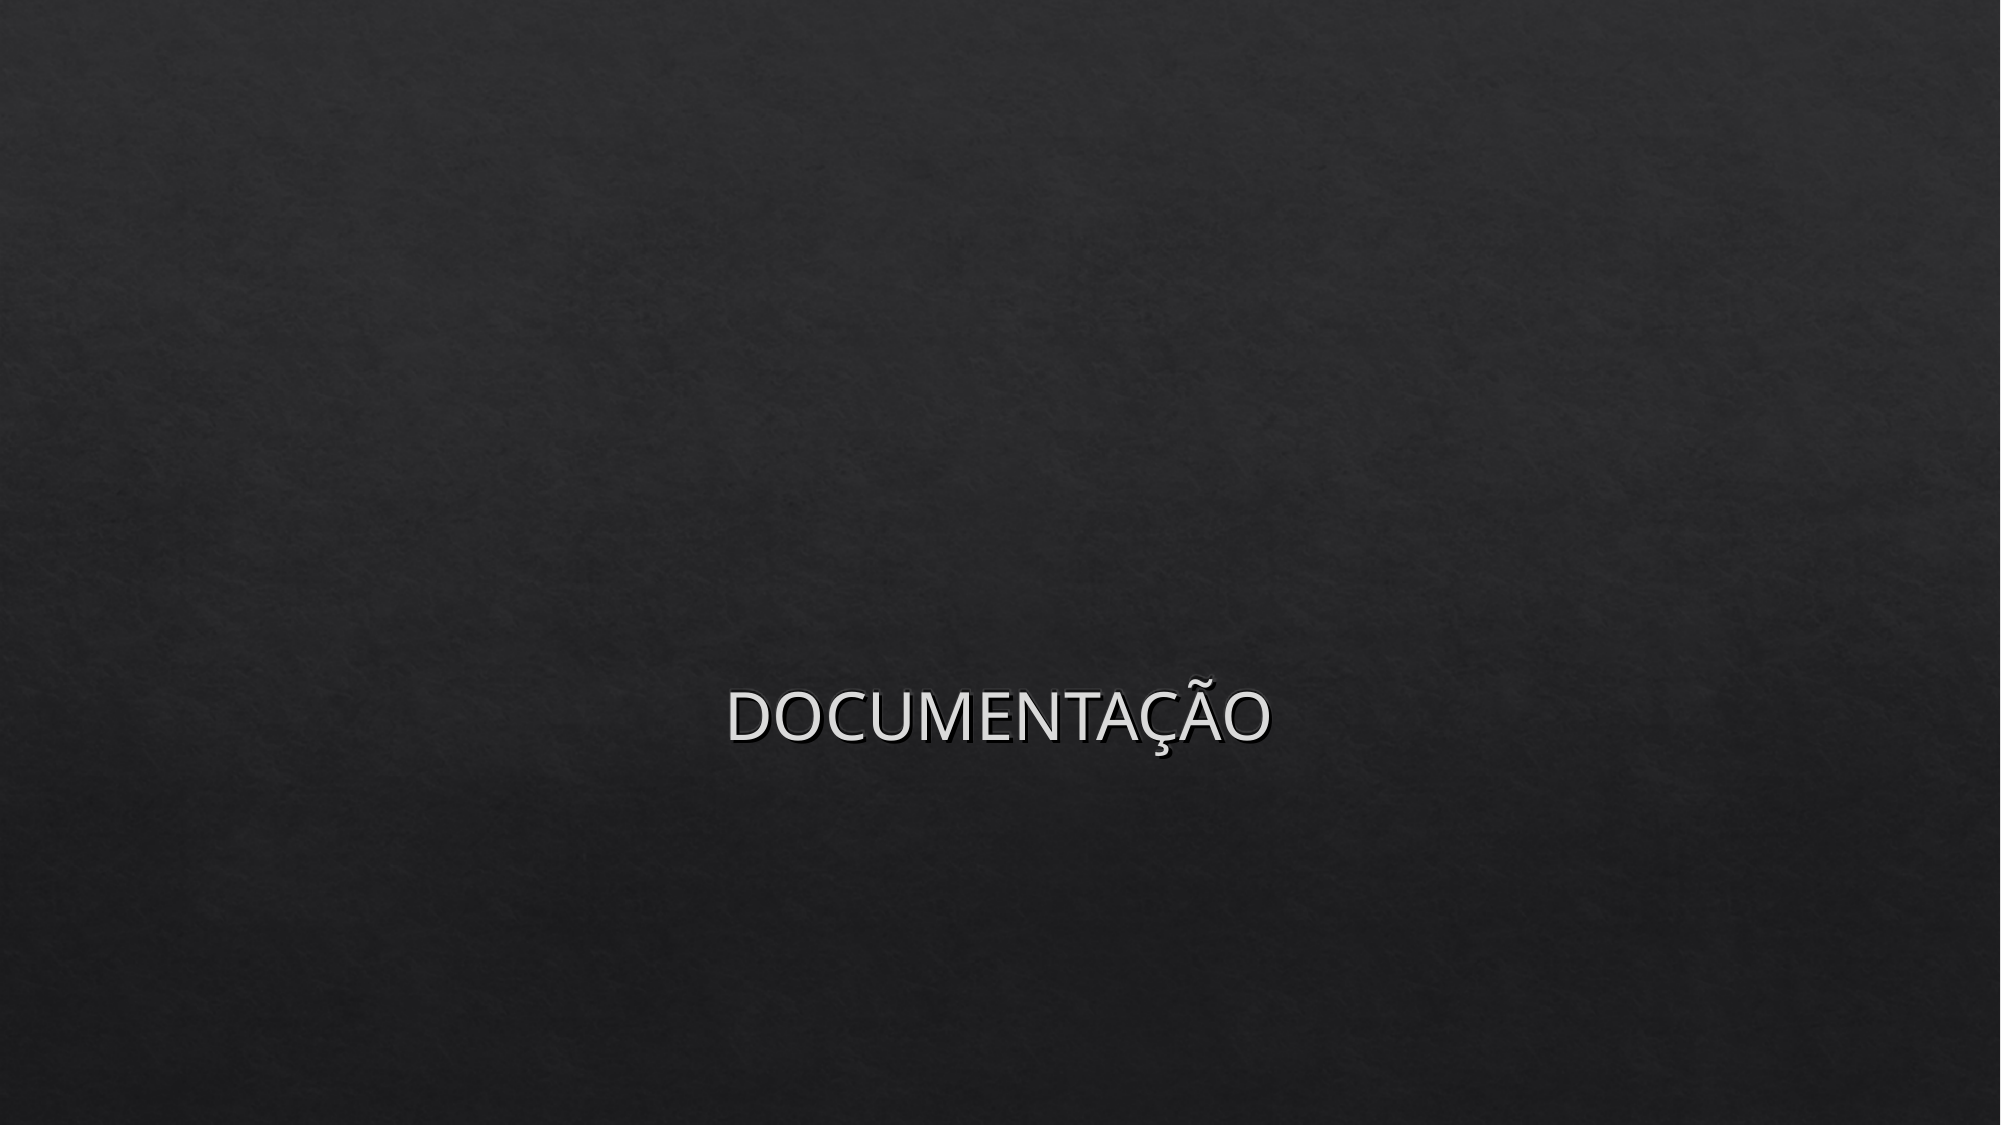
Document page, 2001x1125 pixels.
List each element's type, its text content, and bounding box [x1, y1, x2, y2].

title DOCUMENTAÇÃO [149, 348, 1849, 761]
